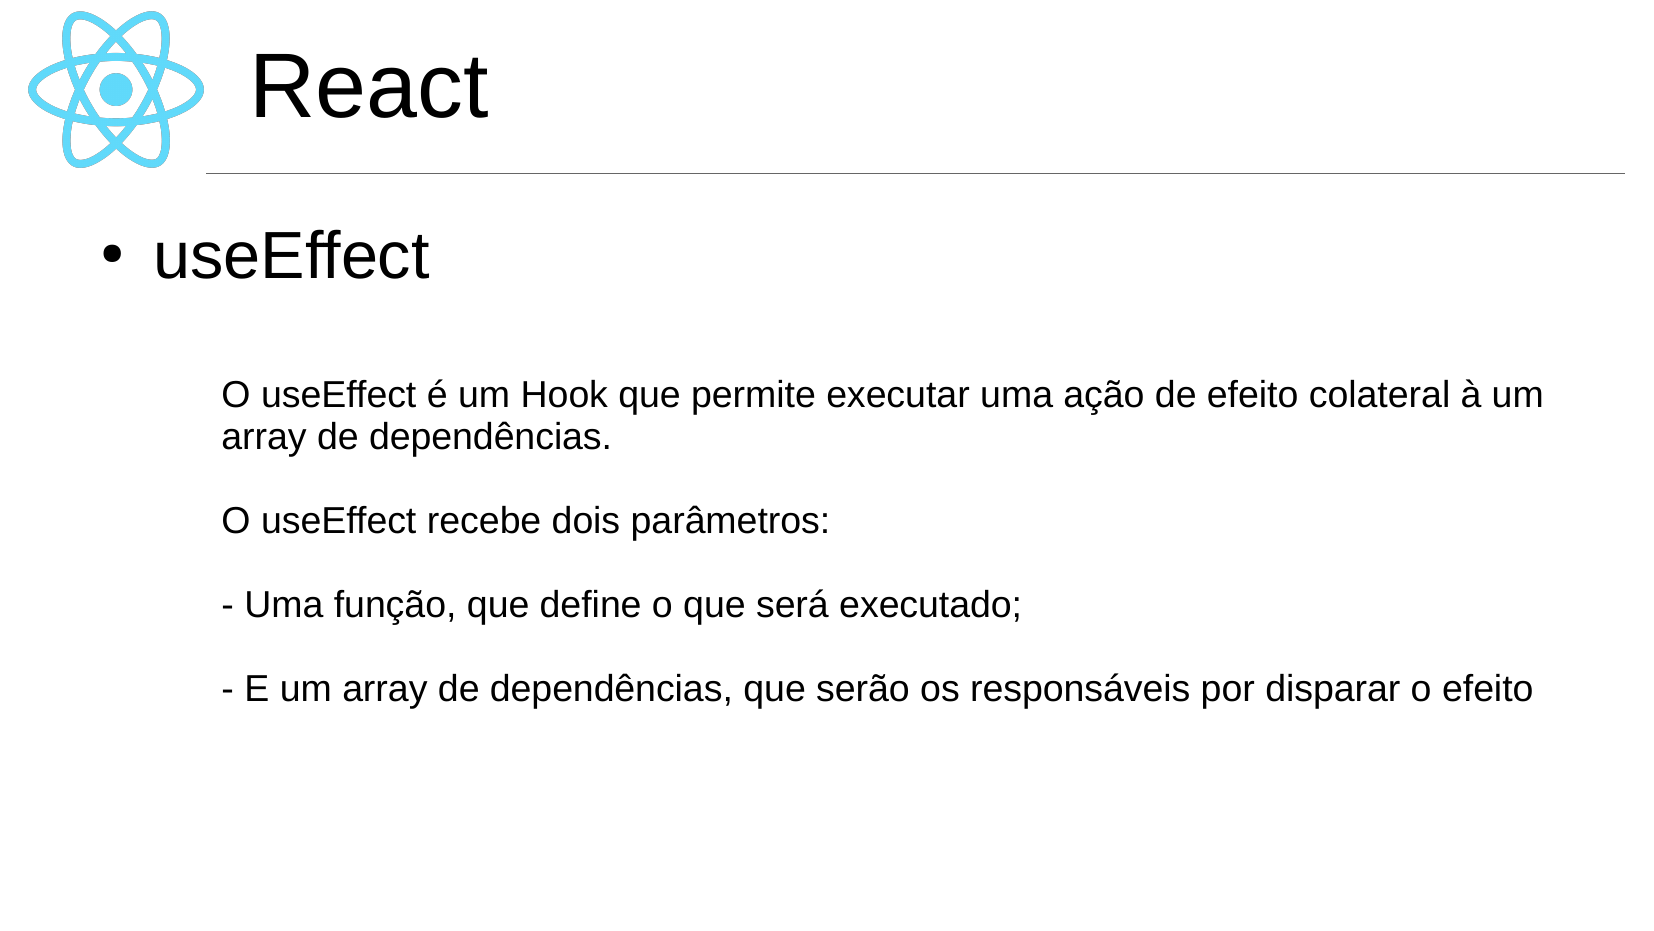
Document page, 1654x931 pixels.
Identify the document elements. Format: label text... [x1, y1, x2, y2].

picture [0, 0, 292, 207]
title React [292, 7, 1654, 164]
list useEffect [82, 217, 1571, 298]
text_box O useEffect é um Hook que permite executar uma ação de efeito colateral à um array de dependências. O useEffect recebe dois parâmetros: - Uma função, que define o que será executado; - E um array de dependências, que serão os responsáveis por disparar o efeito [206, 365, 1595, 759]
